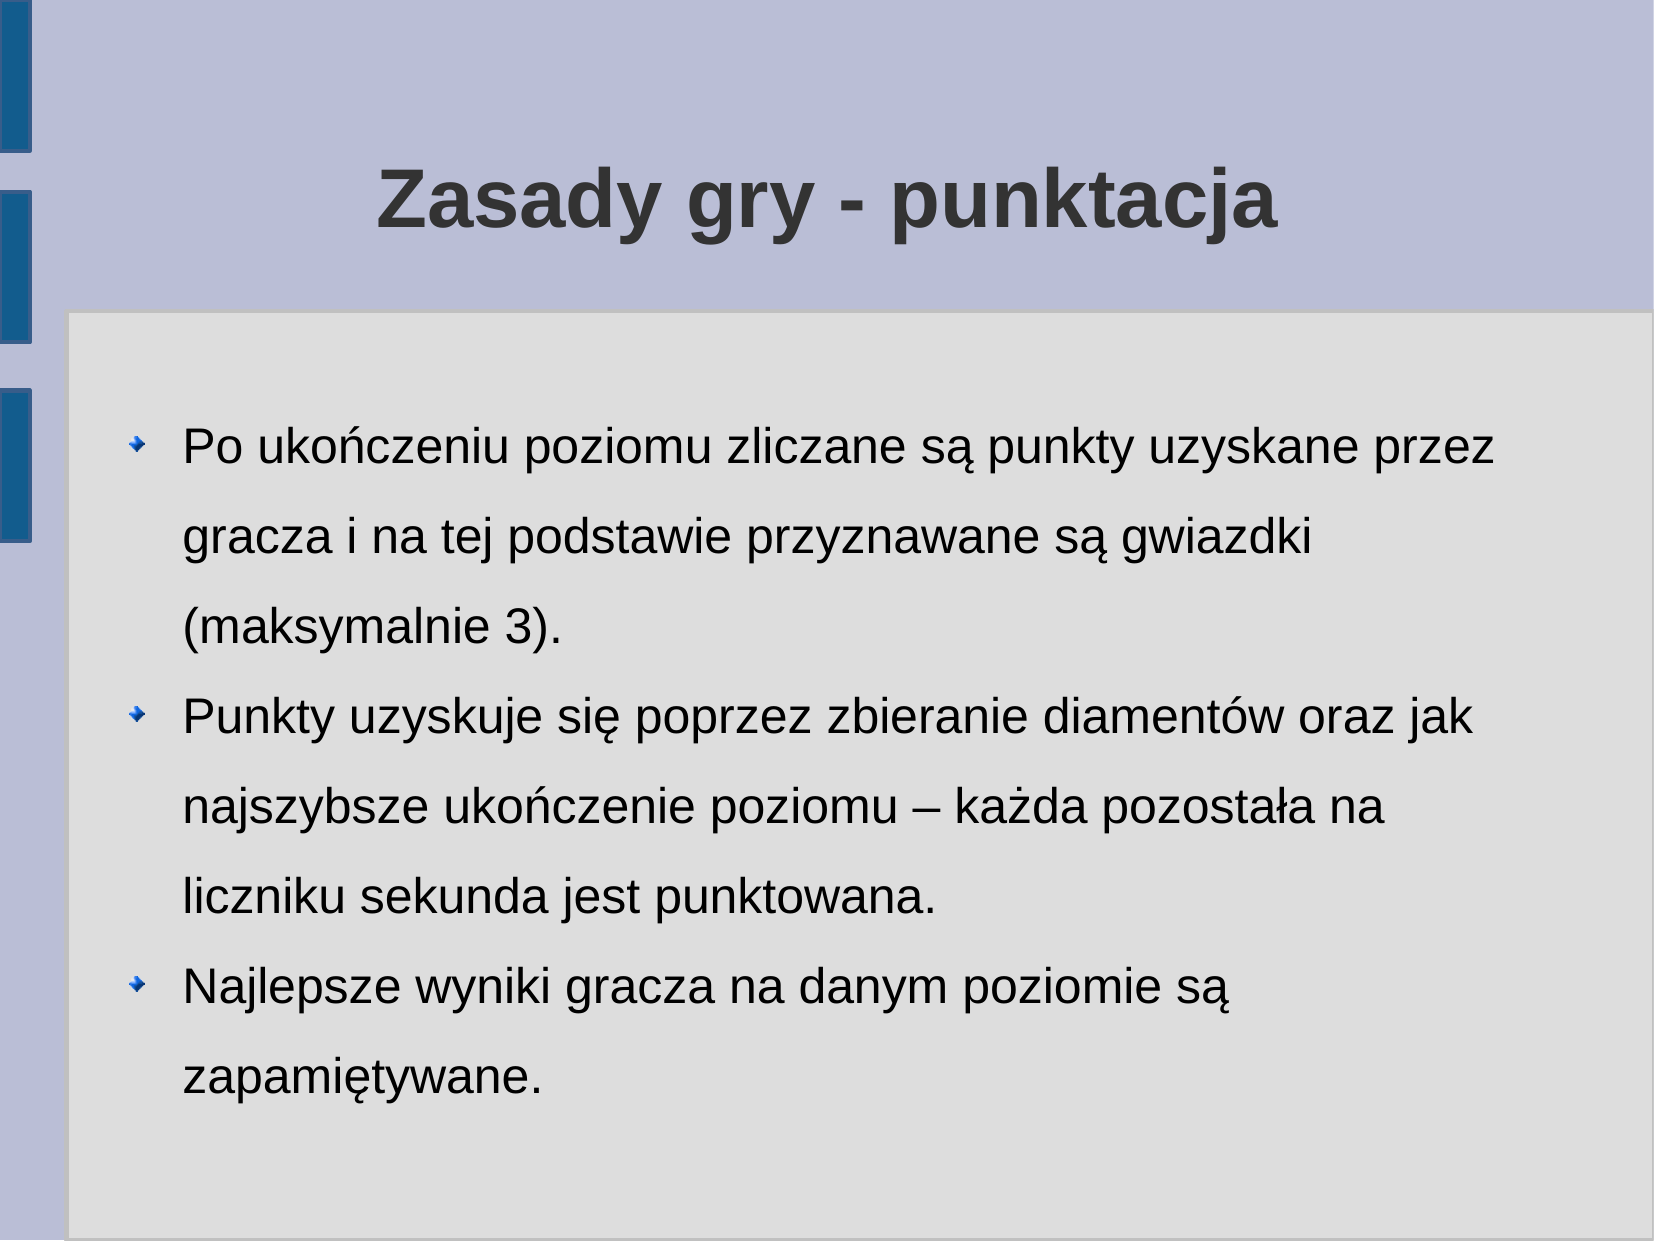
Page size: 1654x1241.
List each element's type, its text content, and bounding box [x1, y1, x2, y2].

list Po ukończeniu poziomu zliczane są punkty uzyskane przez gracza i na tej podstawie przyznawane są gwiazdki (maksymalnie 3). Punkty uzyskuje się poprzez zbieranie diamentów oraz jak najszybsze ukończenie poziomu – każda pozostała na liczniku sekunda jest punktowana. Najlepsze wyniki gracza na danym poziomie są zapamiętywane. [111, 293, 1524, 1146]
title Zasady gry - punktacja [121, 91, 1534, 299]
